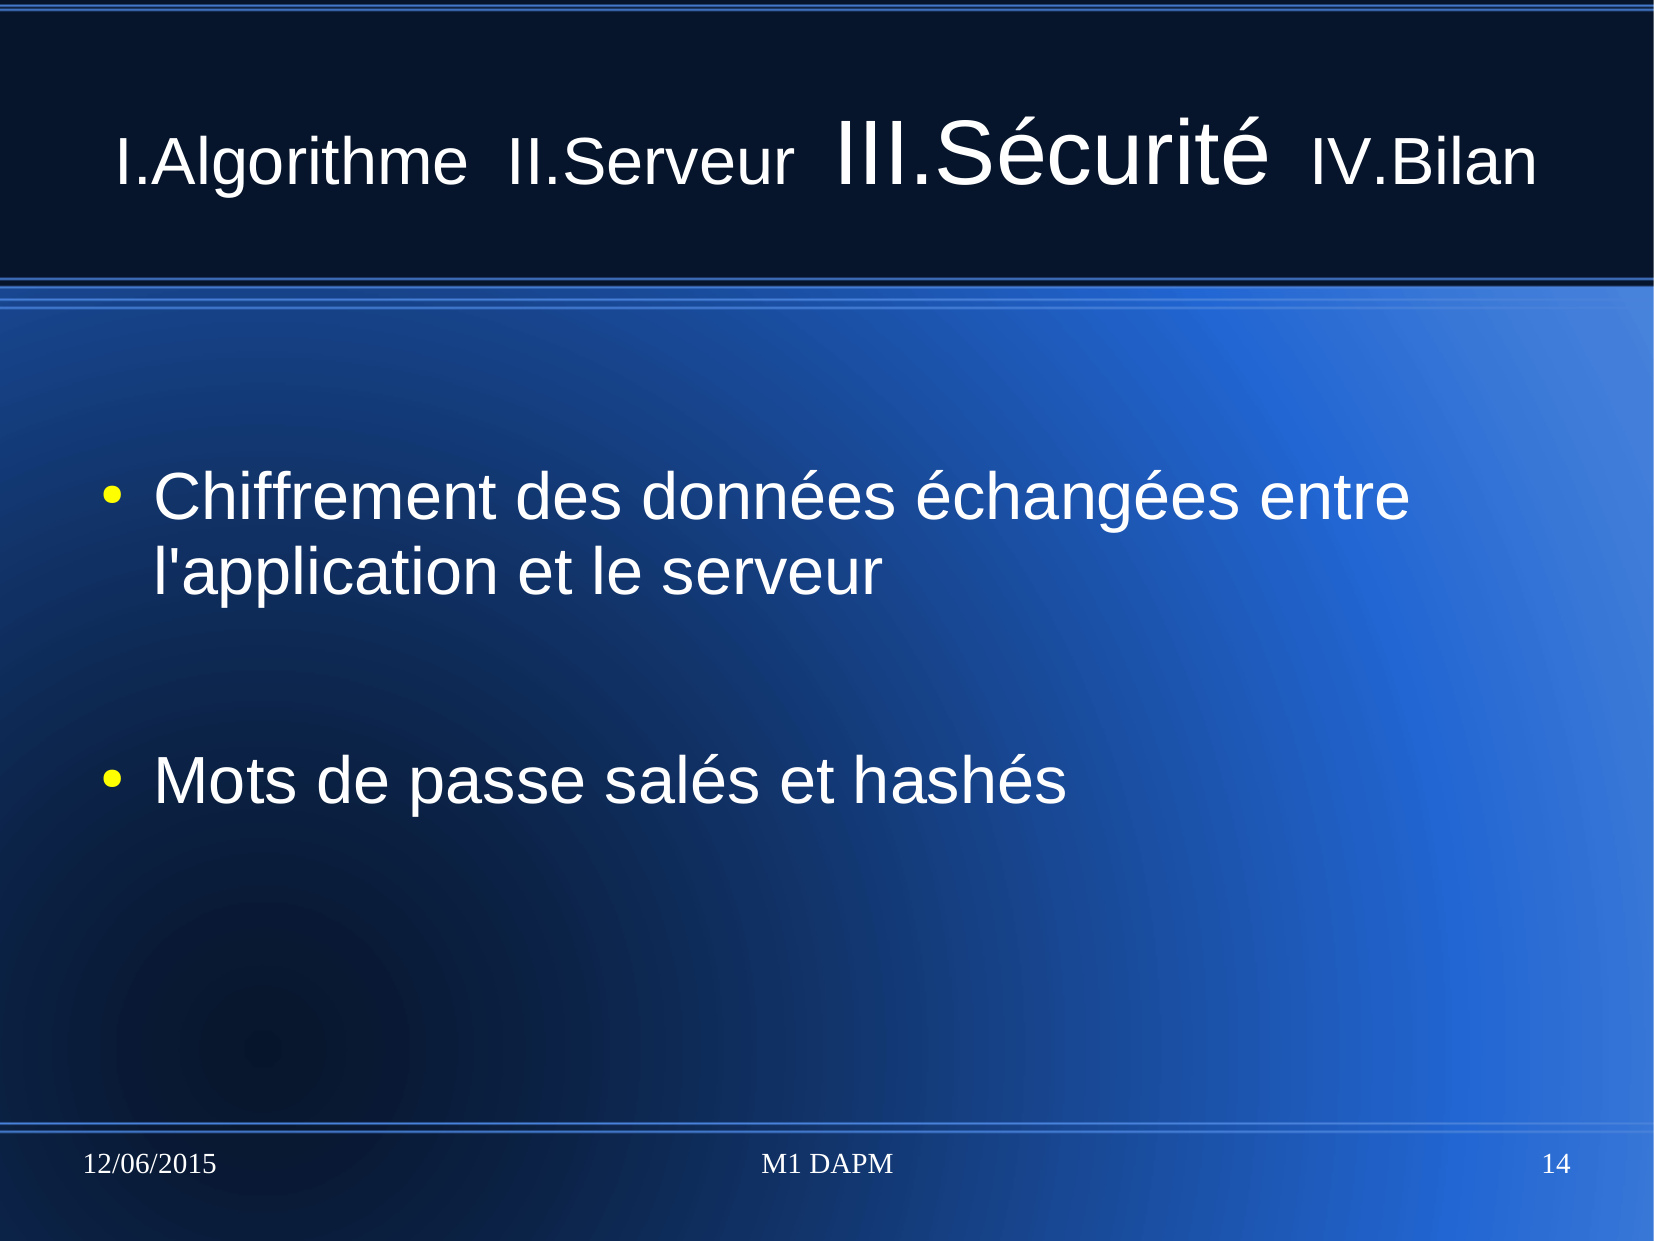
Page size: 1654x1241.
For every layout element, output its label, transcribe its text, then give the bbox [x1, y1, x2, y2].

list Chiffrement des données échangées entre l'application et le serveur Mots de passe salés et hashés [82, 355, 1571, 1075]
title I.Algorithme II.Serveur III.Sécurité IV.Bilan [82, 49, 1571, 257]
picture [0, 0, 1654, 1241]
